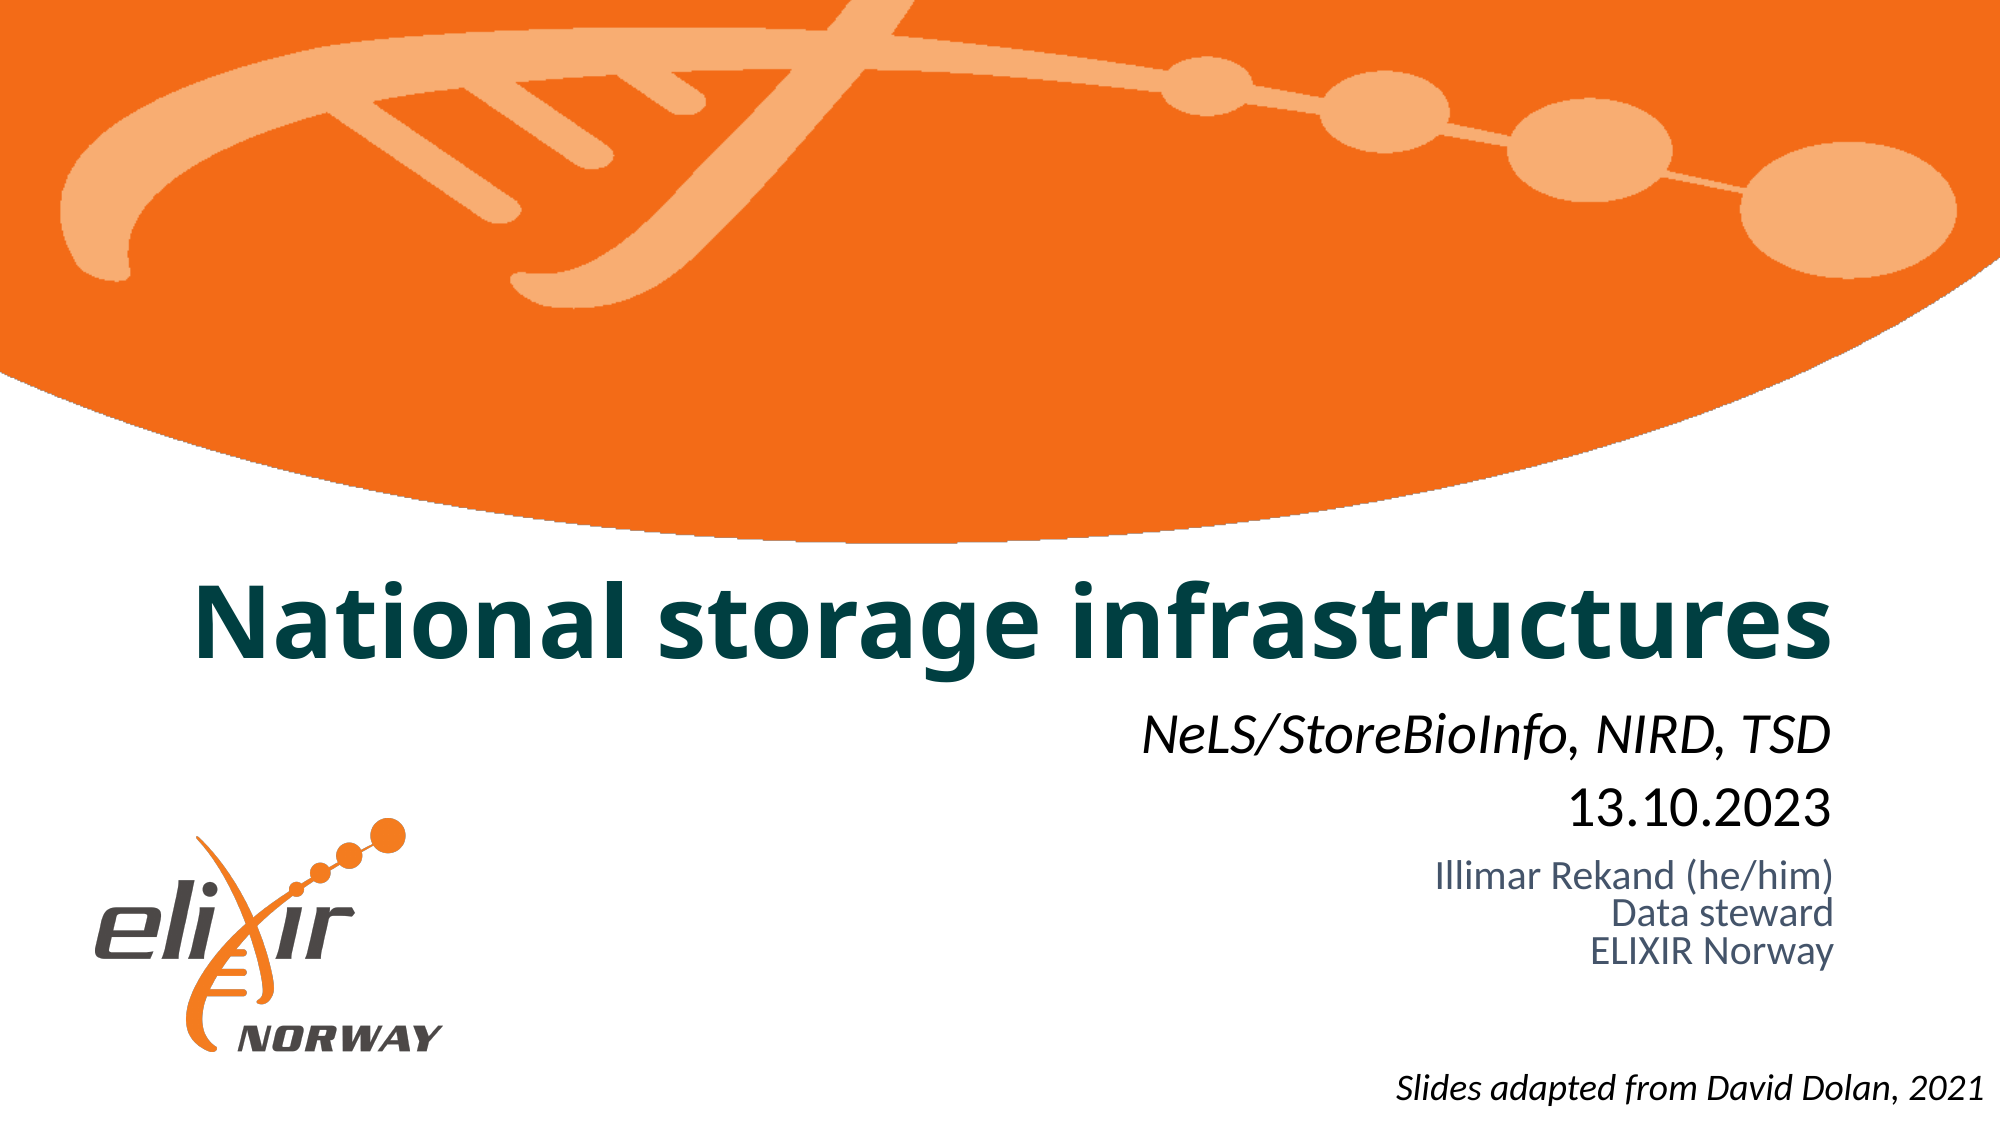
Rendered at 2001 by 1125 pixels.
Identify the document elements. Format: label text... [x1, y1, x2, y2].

list Illimar Rekand (he/him) Data steward ELIXIR Norway [1109, 851, 1850, 1046]
picture [0, 0, 2000, 1052]
text_box Slides adapted from David Dolan, 2021 [727, 1065, 2000, 1125]
title National storage infrastructures [149, 550, 1850, 693]
subtitle NeLS/StoreBioInfo, NIRD, TSD 13.10.2023 [574, 704, 1847, 852]
